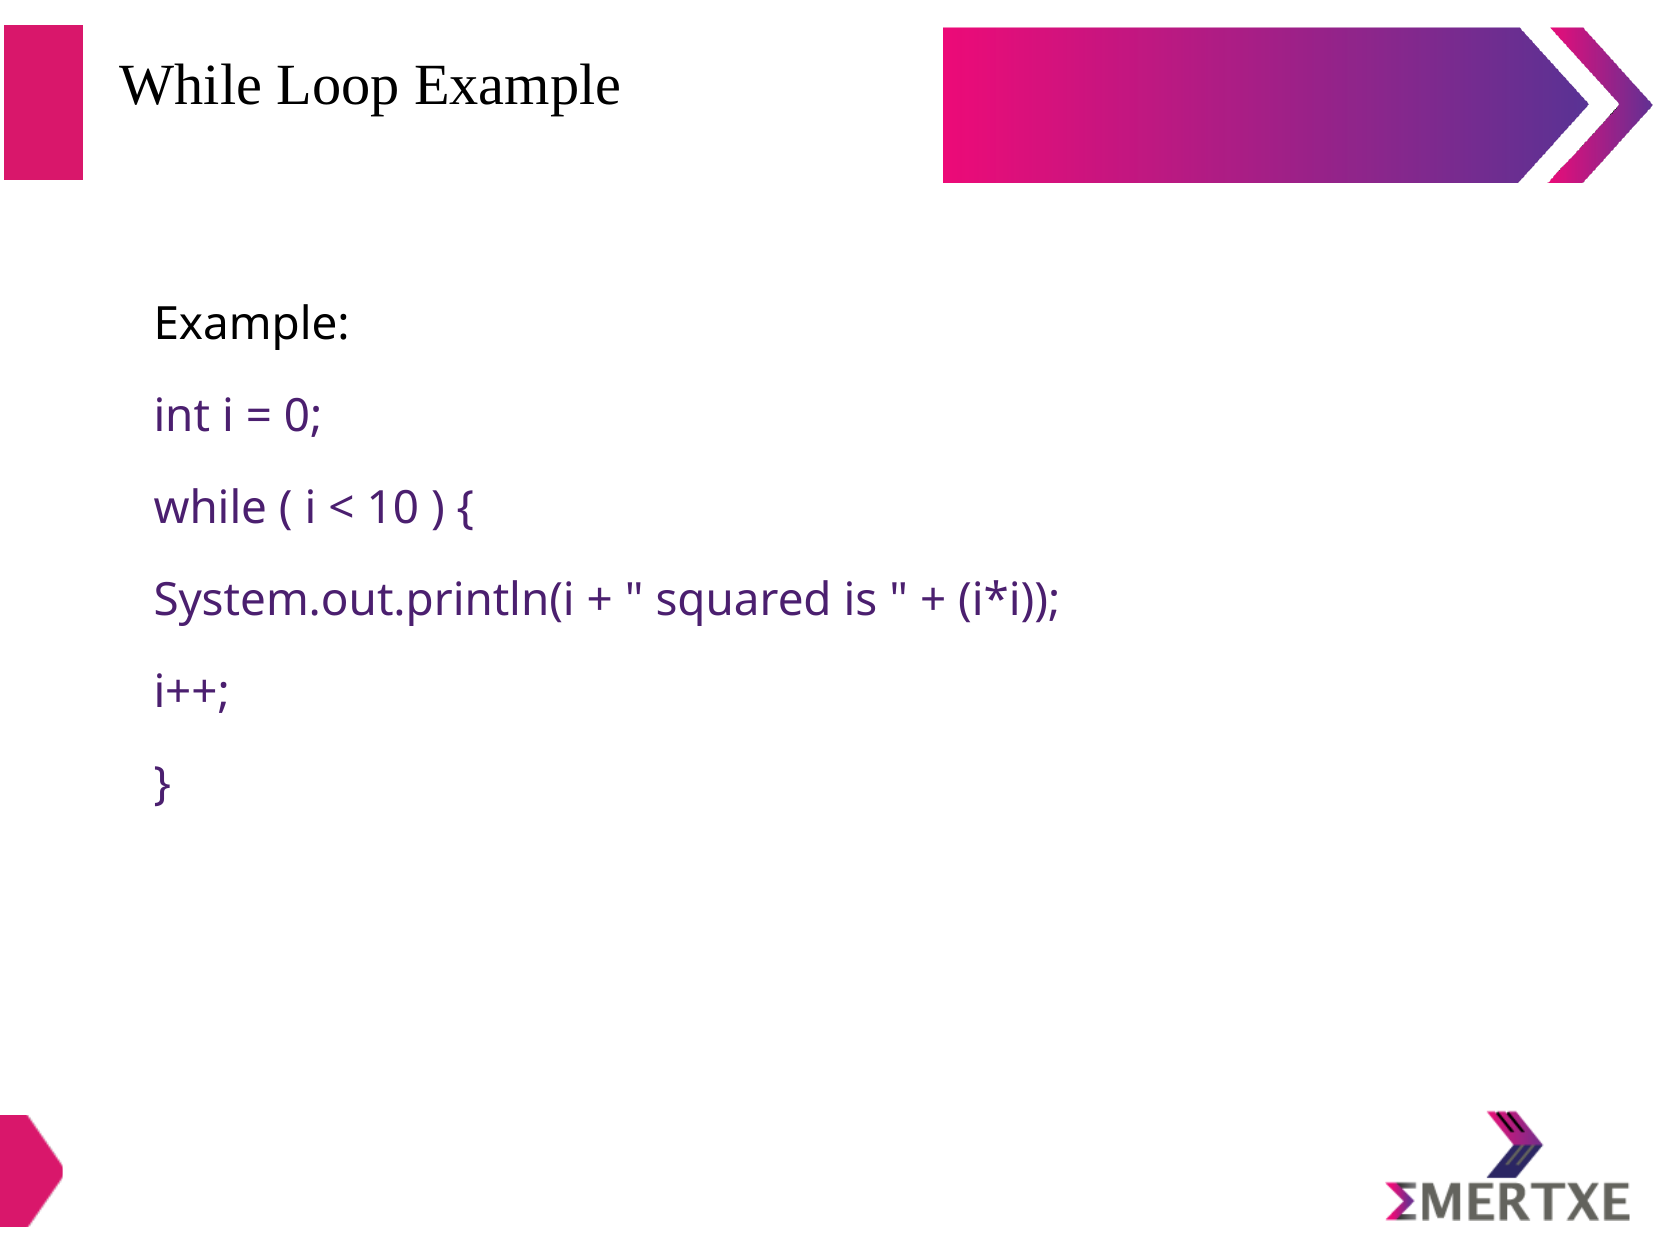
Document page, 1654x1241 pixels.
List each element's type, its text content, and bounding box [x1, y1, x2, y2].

title [82, 2, 1571, 210]
picture [1571, 27, 1653, 183]
picture [1385, 1107, 1631, 1221]
text_box While Loop Example [105, 45, 856, 125]
list Example: int i = 0; while ( i < 10 ) { System.out.println(i + " squared is " + (i*i)); i++; } [82, 290, 1571, 1010]
